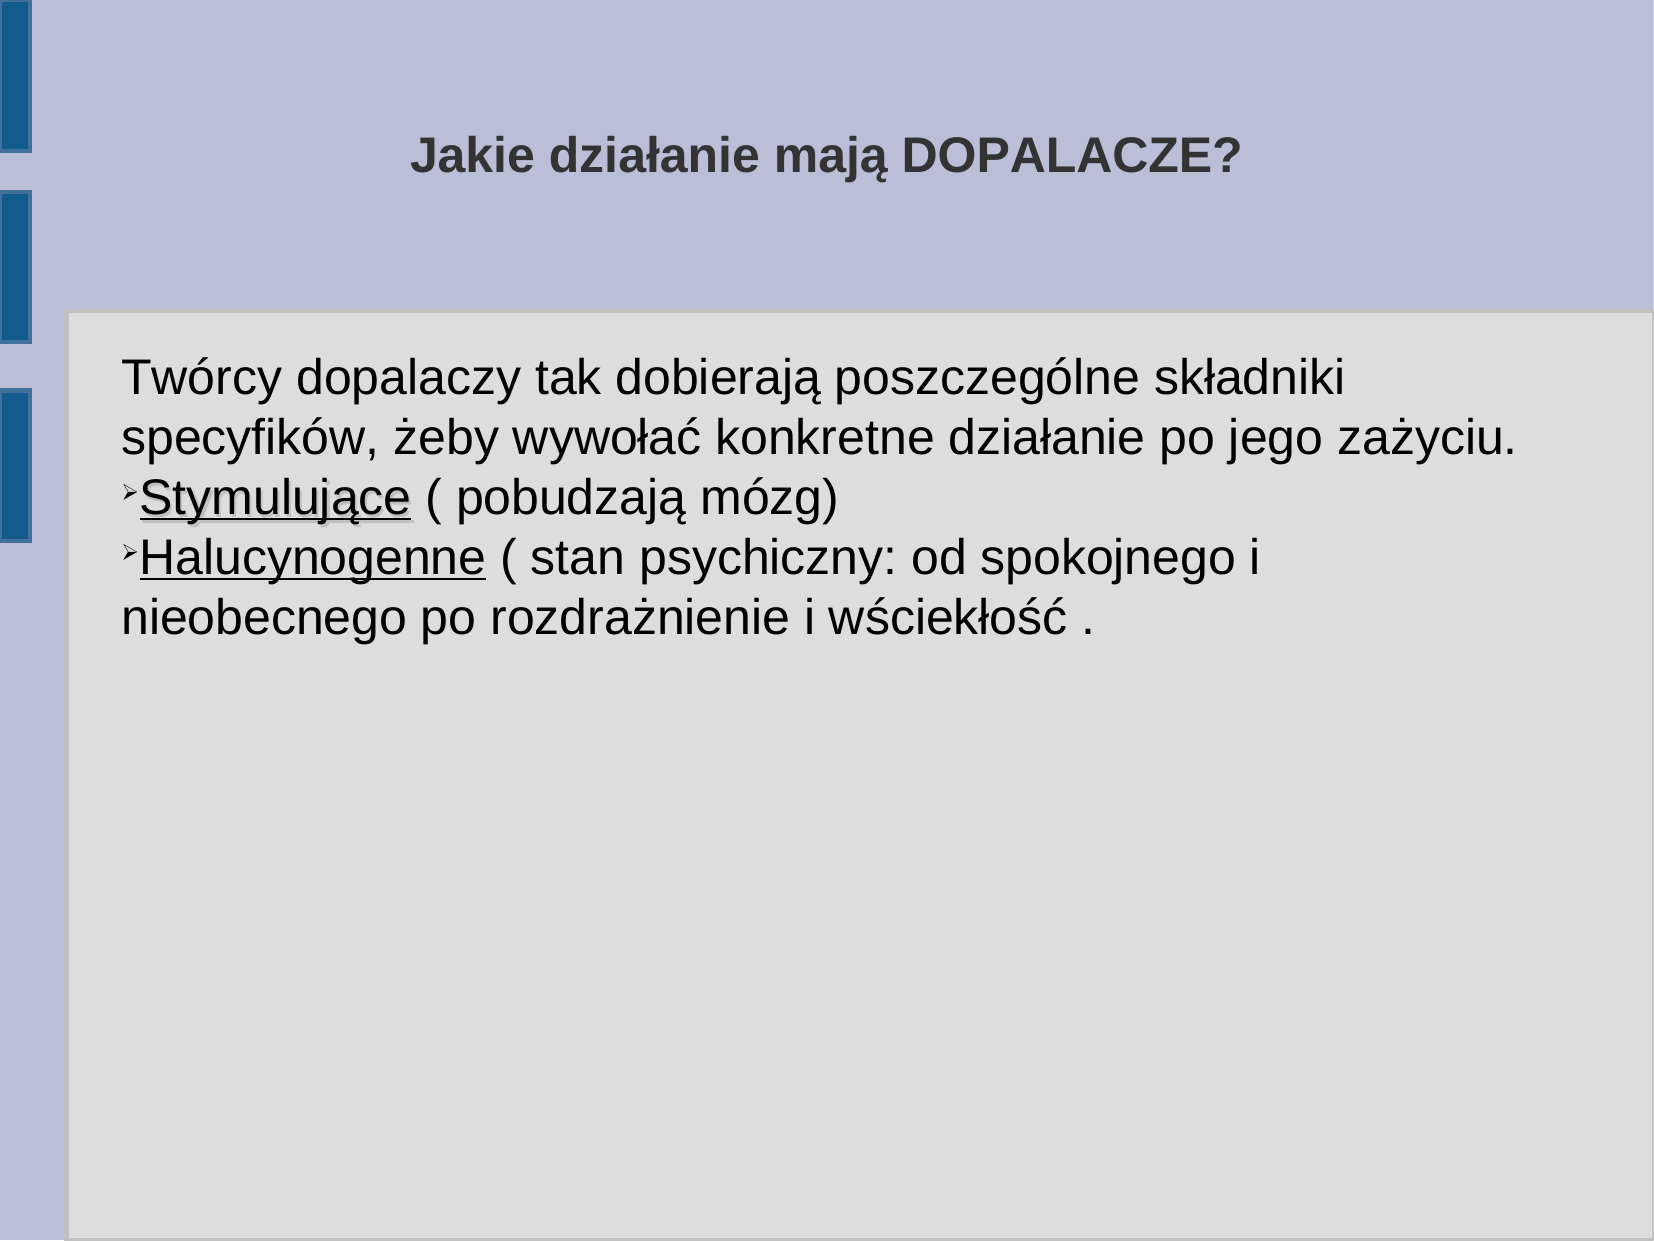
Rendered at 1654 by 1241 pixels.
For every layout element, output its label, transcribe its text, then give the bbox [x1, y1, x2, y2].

title Jakie działanie mają DOPALACZE? [82, 49, 1571, 257]
list Twórcy dopalaczy tak dobierają poszczególne składniki specyfików, żeby wywołać konkretne działanie po jego zażyciu. Stymulujące ( pobudzają mózg) Halucynogenne ( stan psychiczny: od spokojnego i nieobecnego po rozdrażnienie i wściekłość . [121, 344, 1534, 1127]
